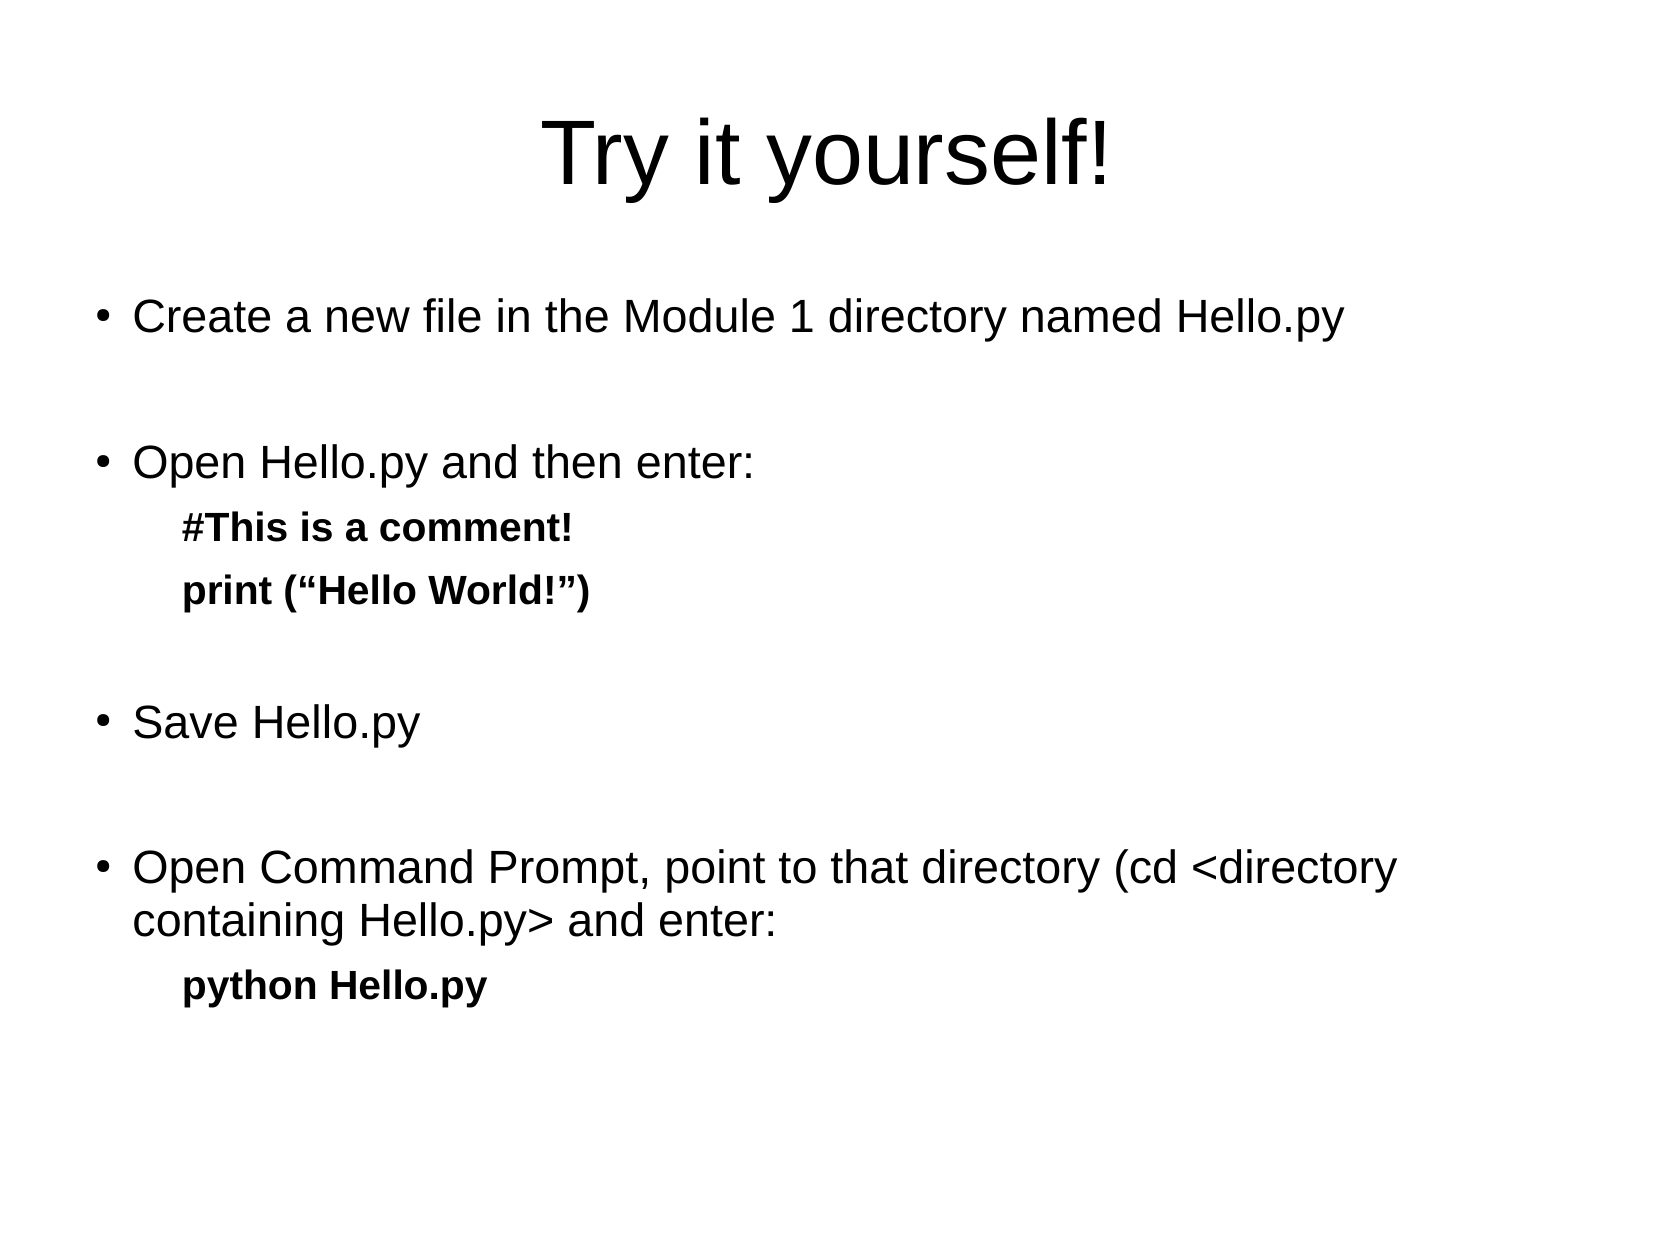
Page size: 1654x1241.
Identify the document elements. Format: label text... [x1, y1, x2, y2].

title Try it yourself! [82, 49, 1571, 257]
list Create a new file in the Module 1 directory named Hello.py Open Hello.py and then enter: #This is a comment! print (“Hello World!”) Save Hello.py Open Command Prompt, point to that directory (cd <directory containing Hello.py> and enter: python Hello.py [82, 290, 1571, 1010]
